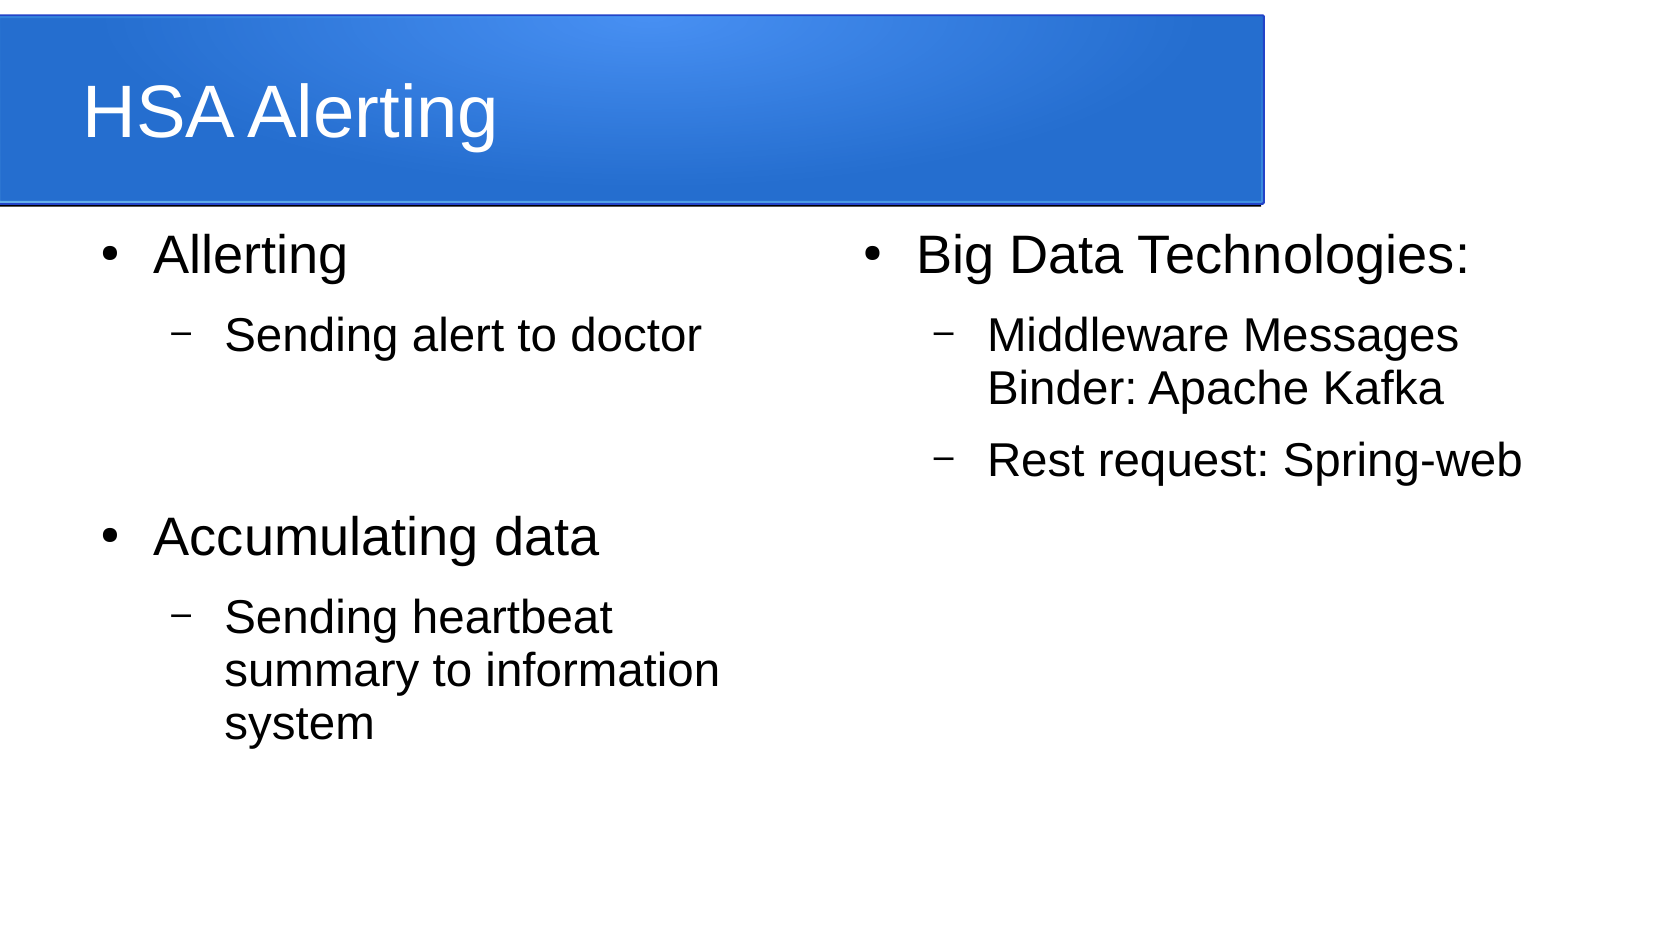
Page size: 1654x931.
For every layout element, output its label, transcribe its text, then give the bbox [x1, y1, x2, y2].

title HSA Alerting [82, 35, 1235, 189]
list Allerting Sending alert to doctor [82, 224, 809, 482]
list Accumulating data Sending heartbeat summary to information system [82, 506, 809, 764]
list Big Data Technologies: Middleware Messages Binder: Apache Kafka Rest request: Spring-web [845, 224, 1572, 764]
